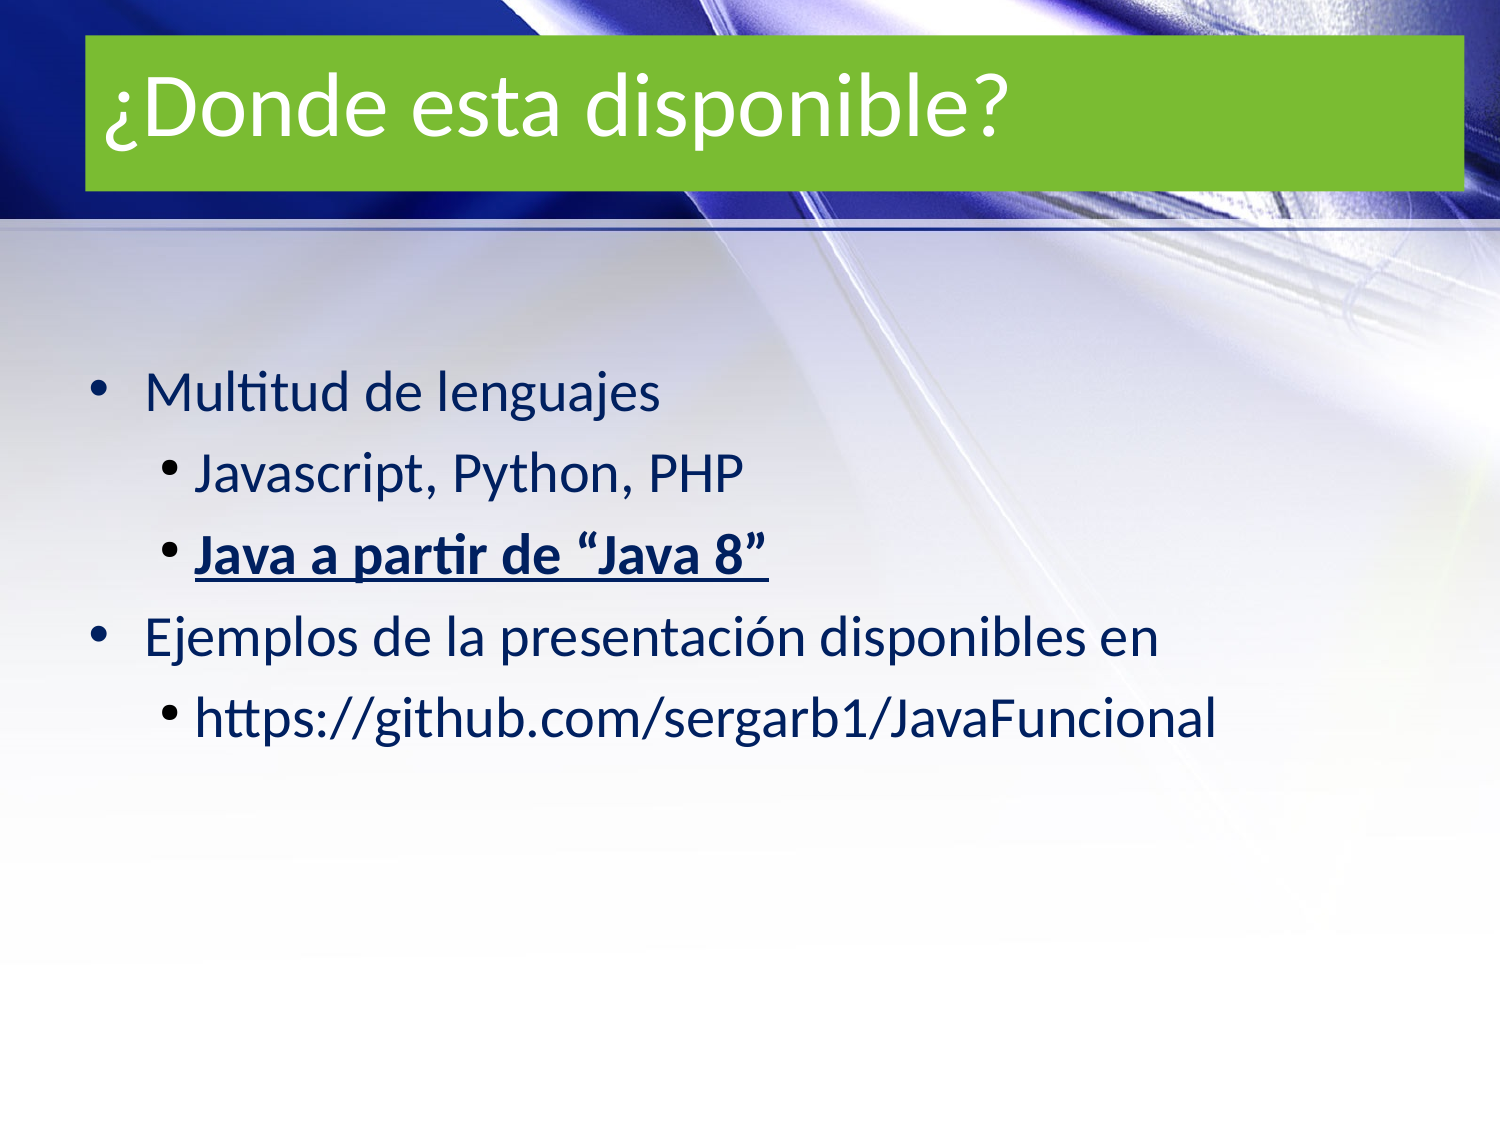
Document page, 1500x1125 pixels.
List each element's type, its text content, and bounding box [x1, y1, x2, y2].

text_box ¿Donde esta disponible? [85, 35, 1465, 192]
picture [0, 0, 1500, 1125]
text_box Multitud de lenguajes Javascript, Python, PHP Java a partir de “Java 8” Ejemplos de la presentación disponibles en https://github.com/sergarb1/JavaFuncional [73, 345, 1424, 989]
